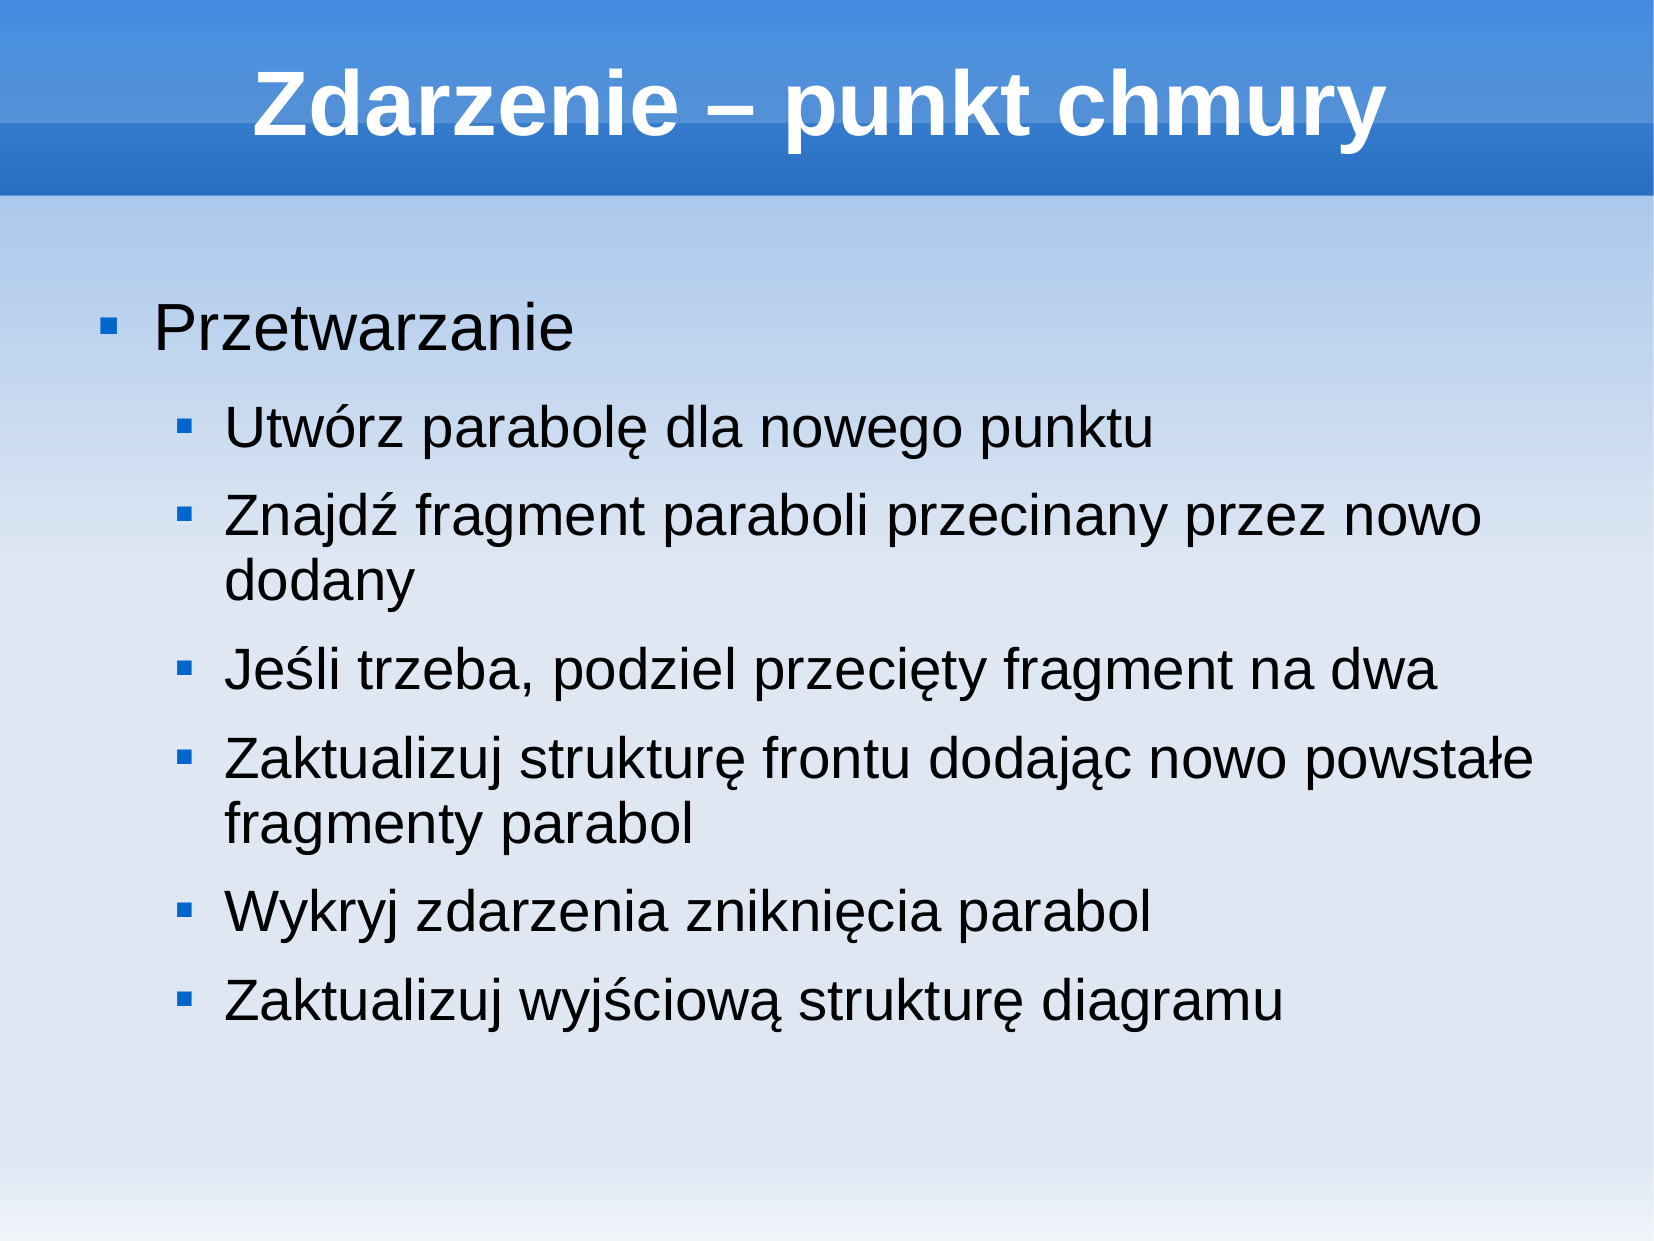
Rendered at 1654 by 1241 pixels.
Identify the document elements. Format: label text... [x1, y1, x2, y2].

title Zdarzenie – punkt chmury [76, 0, 1565, 208]
picture [0, 0, 1654, 1241]
list Przetwarzanie Utwórz parabolę dla nowego punktu Znajdź fragment paraboli przecinany przez nowo dodany Jeśli trzeba, podziel przecięty fragment na dwa Zaktualizuj strukturę frontu dodając nowo powstałe fragmenty parabol Wykryj zdarzenia zniknięcia parabol Zaktualizuj wyjściową strukturę diagramu [82, 290, 1571, 1109]
